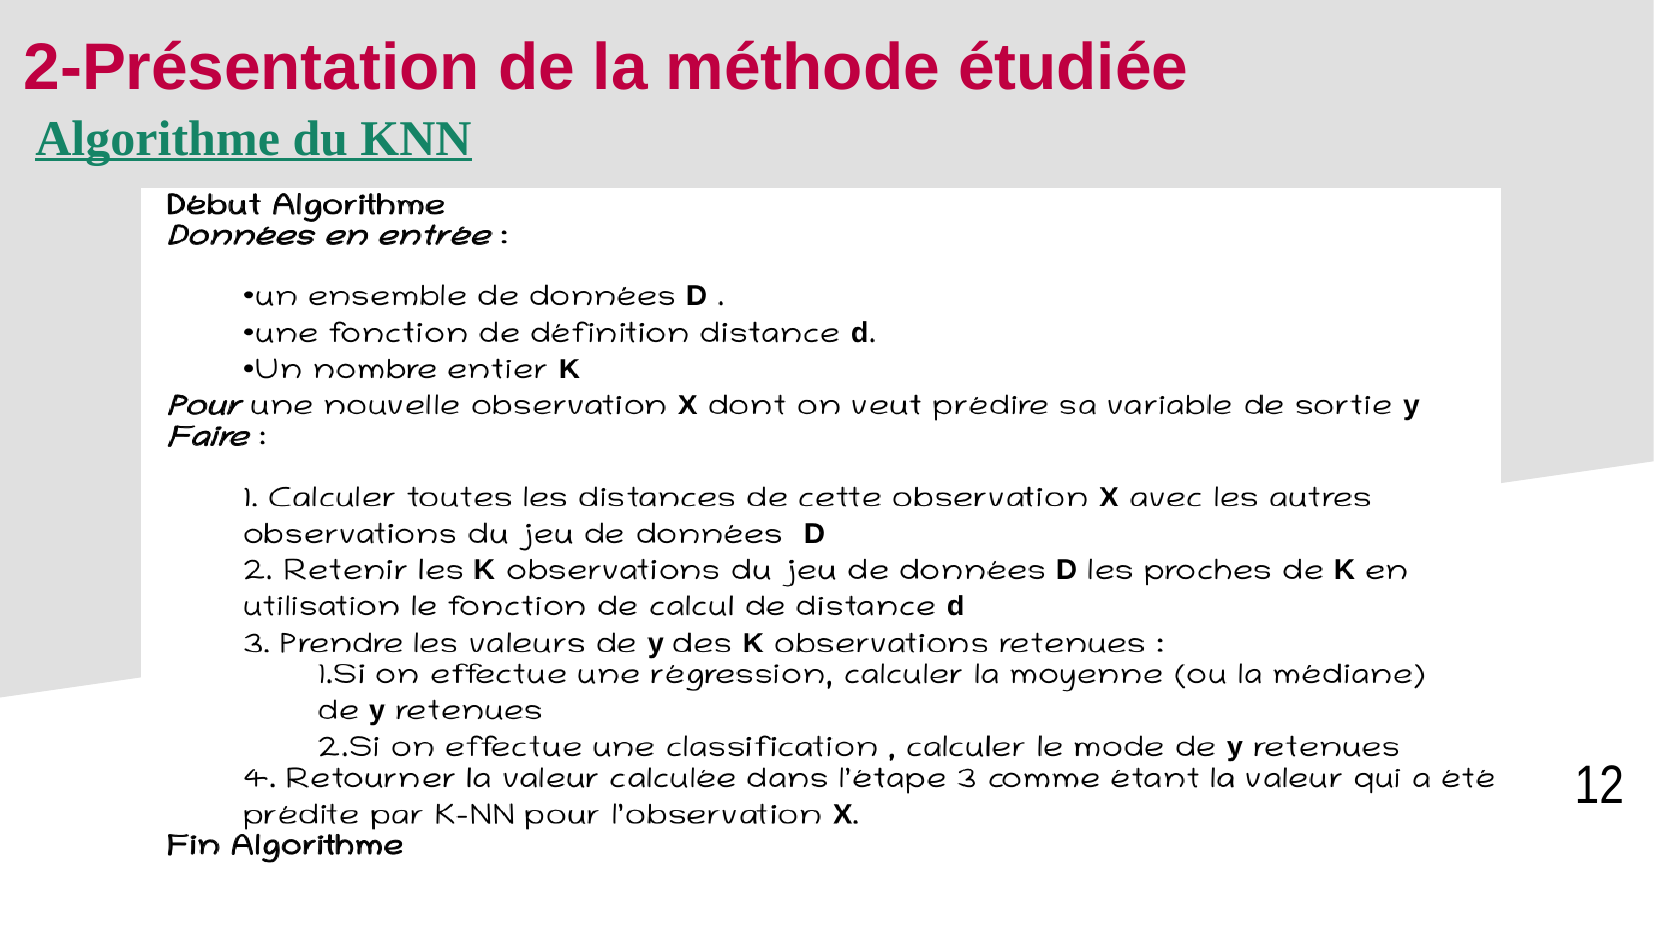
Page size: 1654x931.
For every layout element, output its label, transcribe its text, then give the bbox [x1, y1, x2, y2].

subtitle Algorithme du KNN [35, 110, 1607, 319]
picture [141, 188, 1501, 863]
title 2-Présentation de la méthode étudiée [23, 15, 1501, 119]
